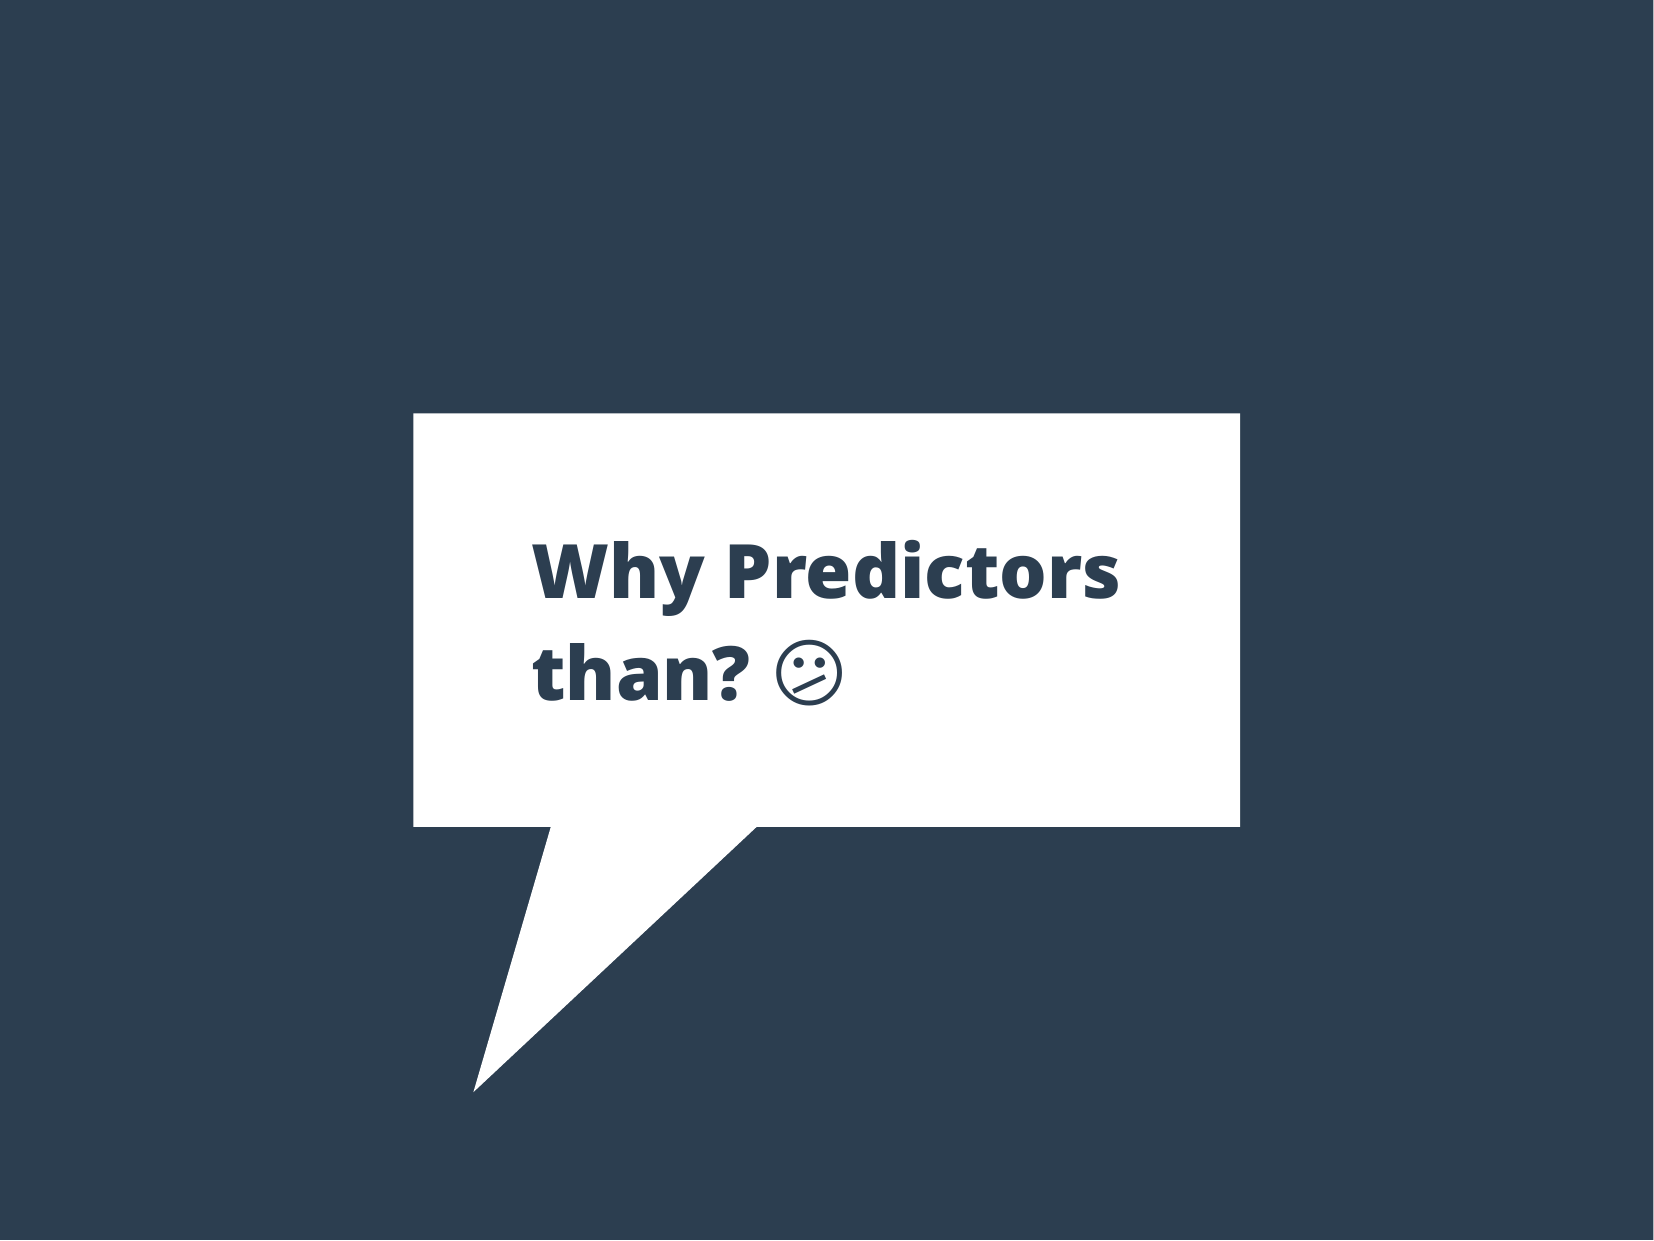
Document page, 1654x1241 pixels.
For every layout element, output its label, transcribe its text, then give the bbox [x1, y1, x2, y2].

title Why Predictors than? 😕 [442, 442, 1211, 798]
